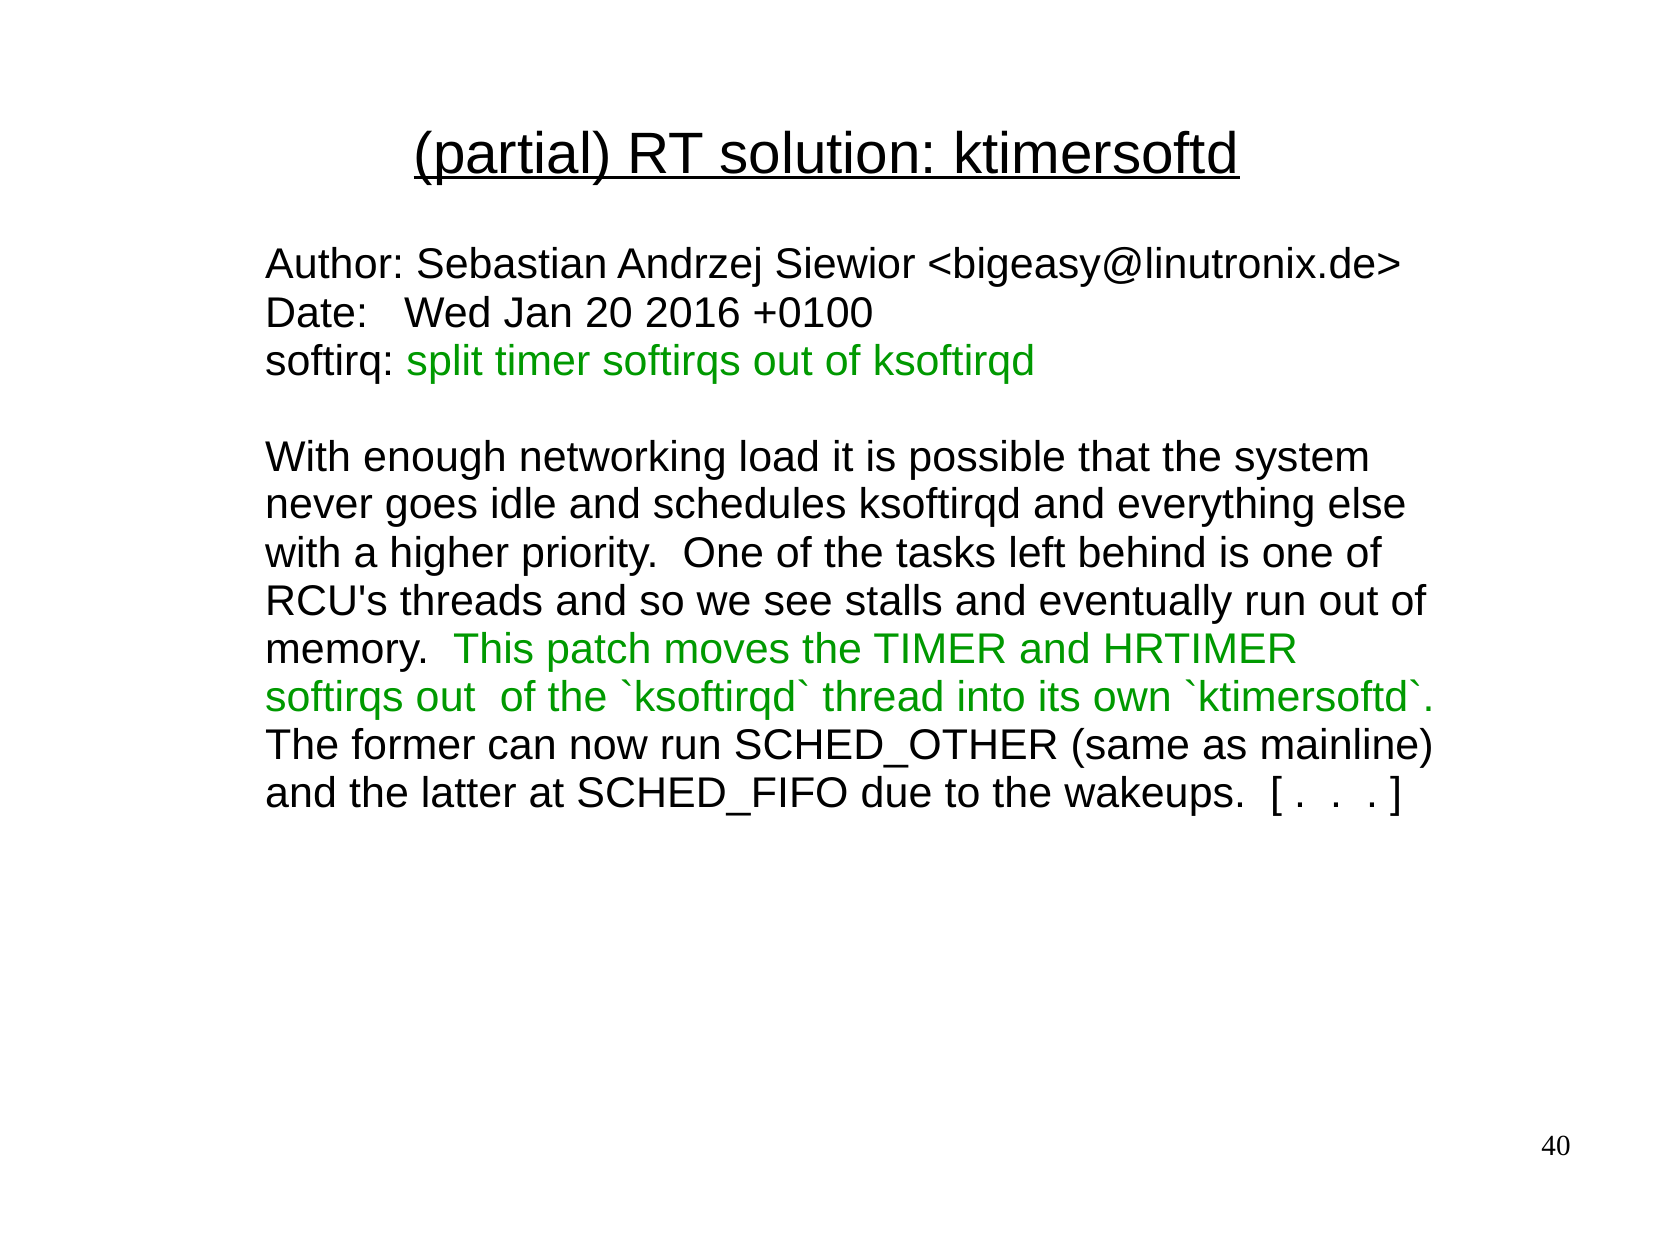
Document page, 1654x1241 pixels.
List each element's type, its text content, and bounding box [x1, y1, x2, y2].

title (partial) RT solution: ktimersoftd [82, 49, 1571, 257]
list Author: Sebastian Andrzej Siewior <bigeasy@linutronix.de> Date: Wed Jan 20 2016 +0100 softirq: split timer softirqs out of ksoftirqd With enough networking load it is possible that the system never goes idle and schedules ksoftirqd and everything else with a higher priority. One of the tasks left behind is one of RCU's threads and so we see stalls and eventually run out of memory. This patch moves the TIMER and HRTIMER softirqs out of the `ksoftirqd` thread into its own `ktimersoftd`. The former can now run SCHED_OTHER (same as mainline) and the latter at SCHED_FIFO due to the wakeups. [ . . . ] [204, 240, 1450, 856]
